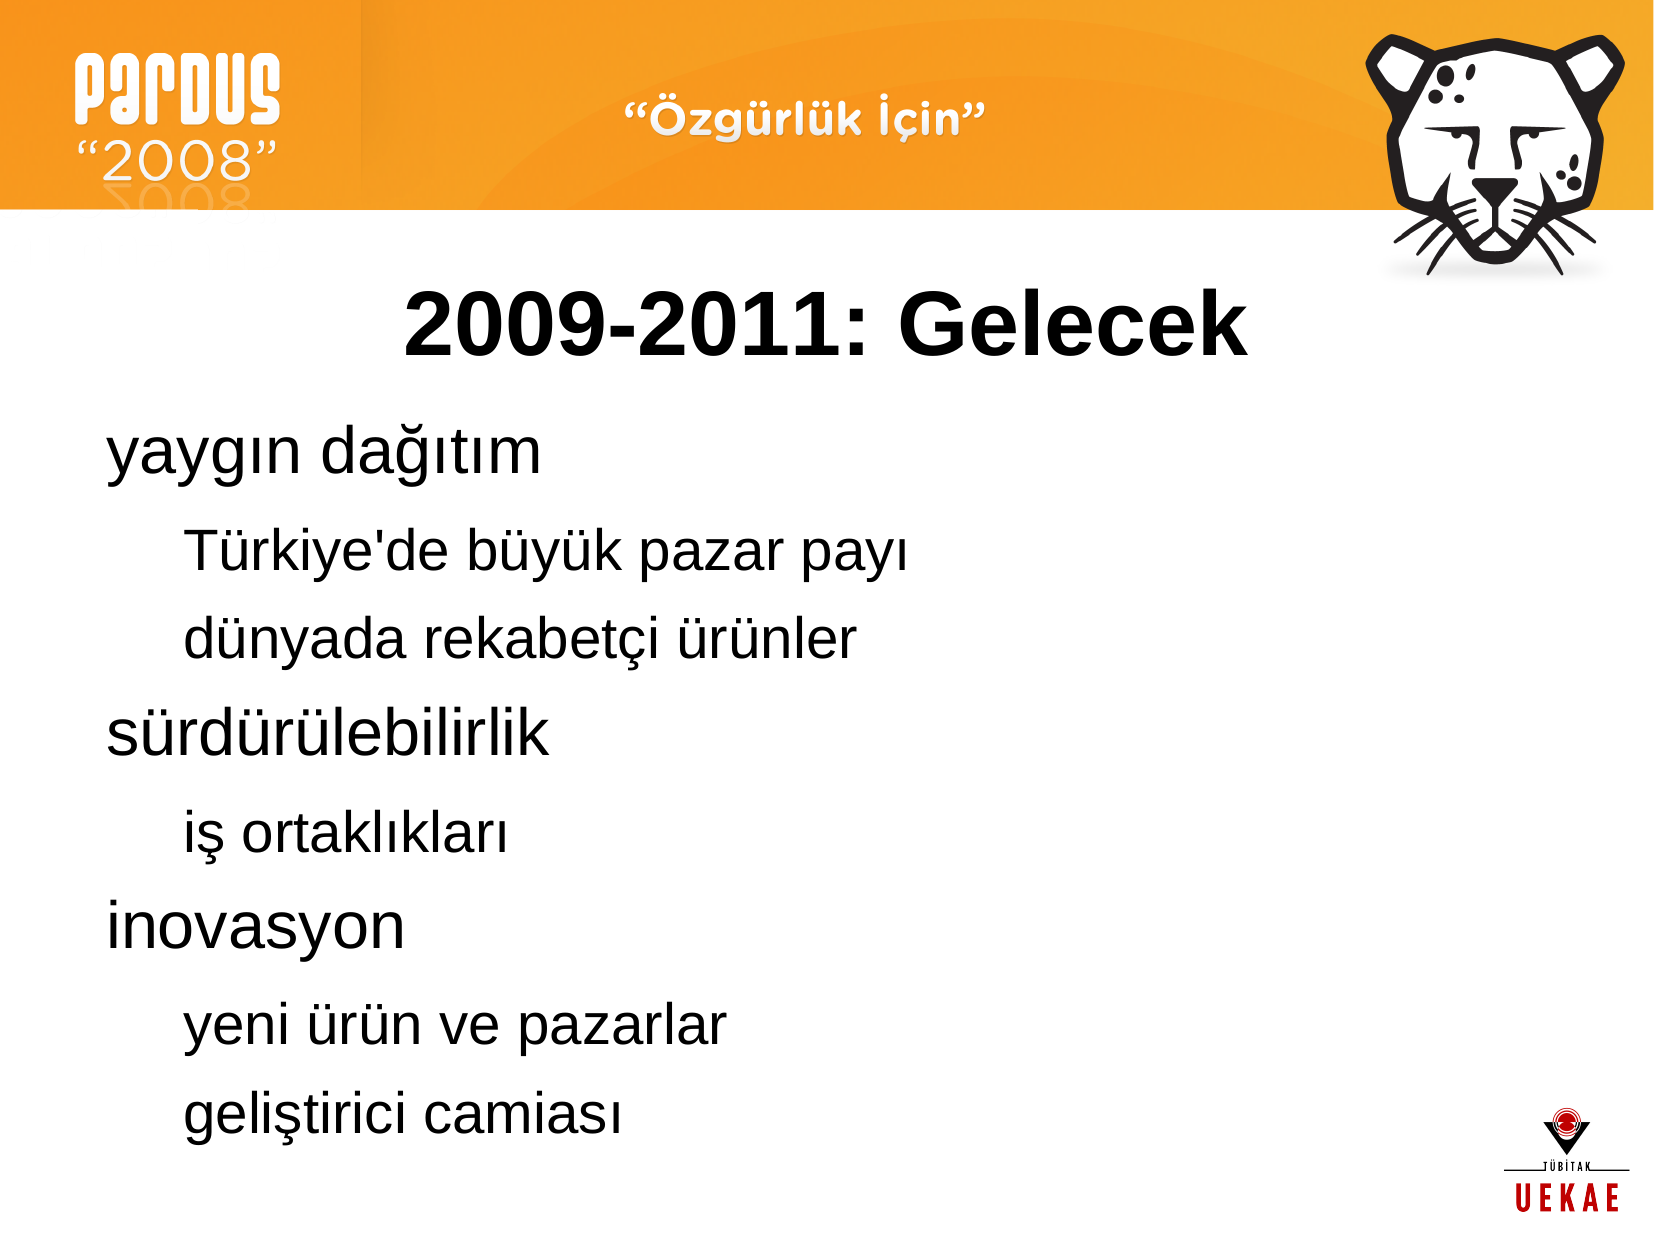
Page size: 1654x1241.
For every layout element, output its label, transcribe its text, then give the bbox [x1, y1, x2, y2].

title 2009-2011: Gelecek [82, 220, 1571, 428]
picture [0, 0, 1654, 293]
list yaygın dağıtım Türkiye'de büyük pazar payı dünyada rekabetçi ürünler sürdürülebilirlik iş ortaklıkları inovasyon yeni ürün ve pazarlar geliştirici camiası [88, 413, 1571, 1146]
picture [1500, 1104, 1634, 1215]
